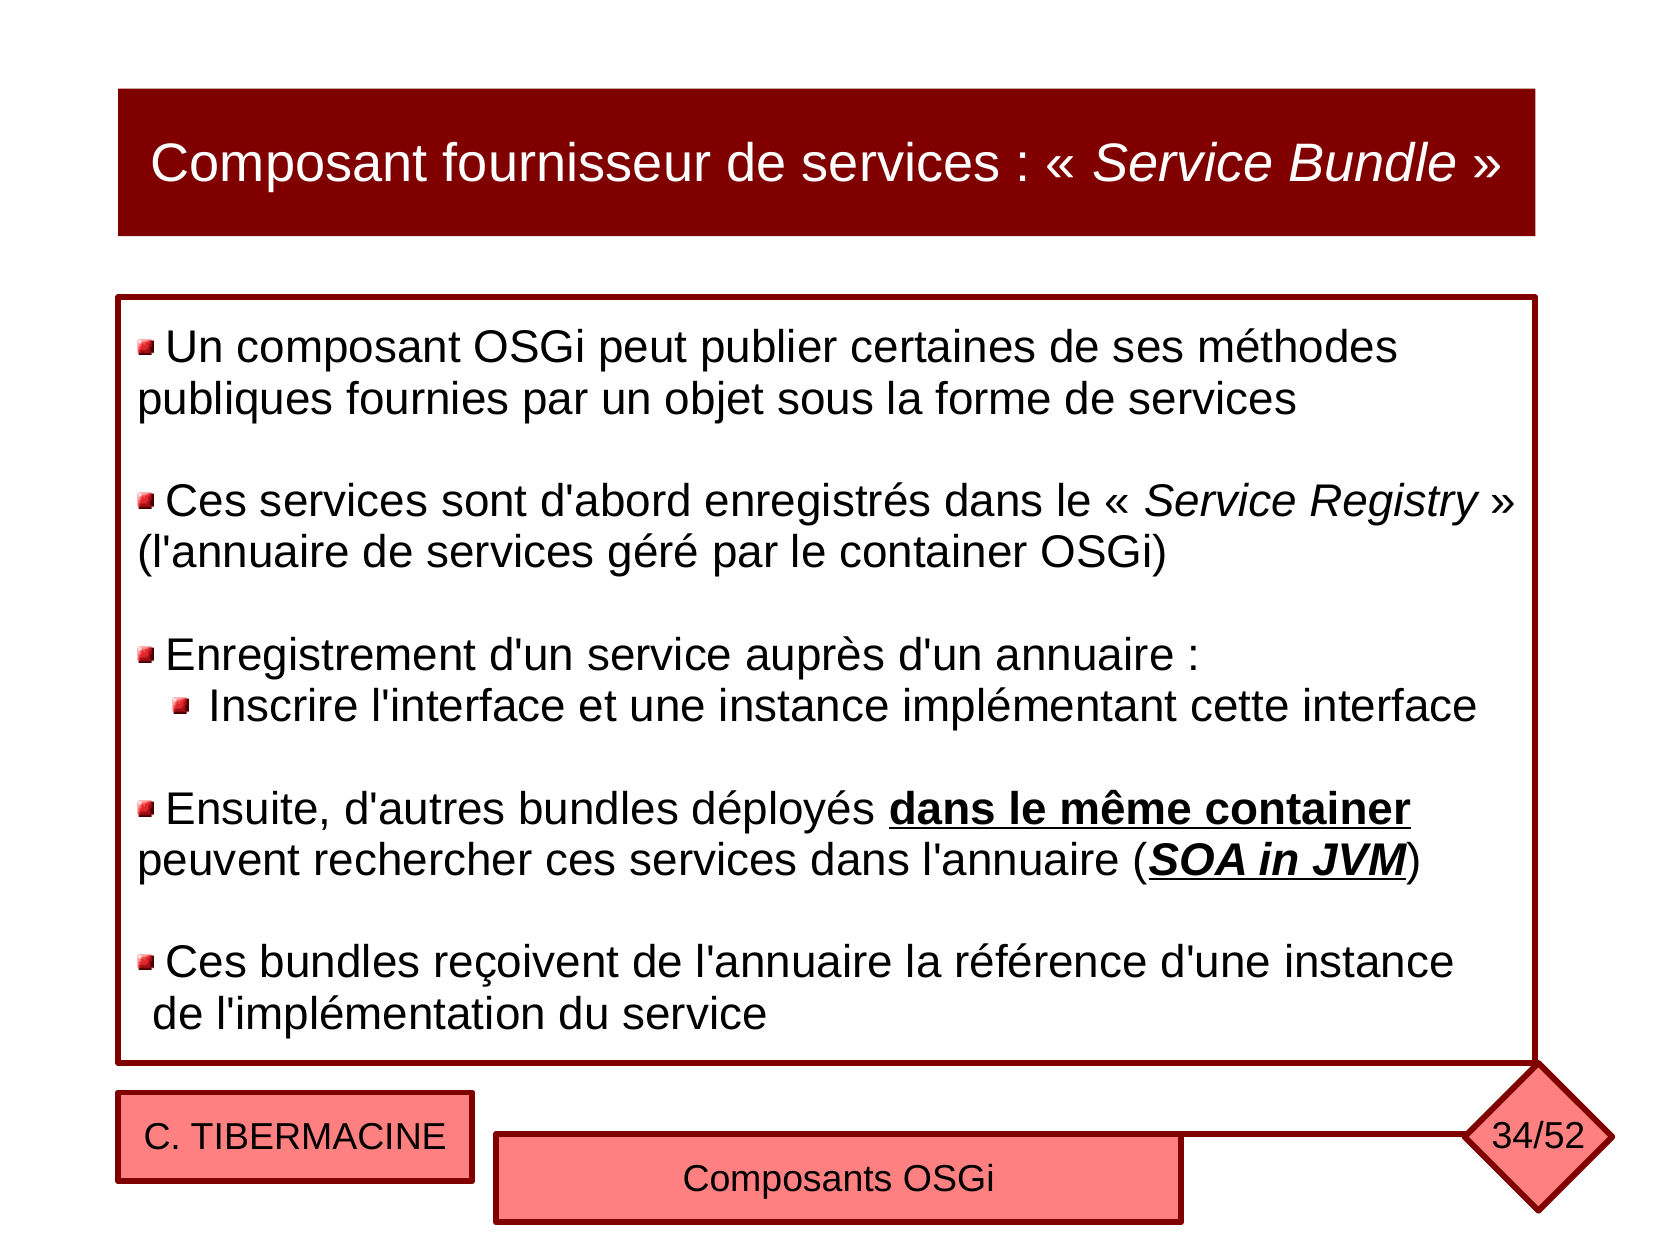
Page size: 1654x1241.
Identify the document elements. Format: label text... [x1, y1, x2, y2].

picture [137, 800, 154, 817]
text_box Composant fournisseur de services : « Service Bundle » [118, 88, 1536, 237]
text_box Composants OSGi [496, 1133, 1182, 1223]
picture [137, 646, 154, 663]
text_box C. TIBERMACINE [118, 1092, 473, 1182]
picture [137, 954, 154, 970]
text_box <numéro>/52 [1476, 1106, 1601, 1206]
text_box [1495, 1062, 1582, 1106]
text_box [1533, 1206, 1544, 1211]
text_box Un composant OSGi peut publier certaines de ses méthodes publiques fournies par un objet sous la forme de services Ces services sont d'abord enregistrés dans le « Service Registry » (l'annuaire de services géré par le container OSGi) Enregistrement d'un service auprès d'un annuaire : Inscrire l'interface et une instance implémentant cette interface Ensuite, d'autres bundles déployés dans le même container peuvent rechercher ces services dans l'annuaire (SOA in JVM) Ces bundles reçoivent de l'annuaire la référence d'une instance de l'implémentation du service [118, 297, 1536, 1063]
picture [137, 492, 154, 509]
picture [137, 339, 154, 355]
text_box [1601, 1125, 1613, 1149]
picture [172, 697, 189, 714]
text_box [1464, 1125, 1476, 1149]
